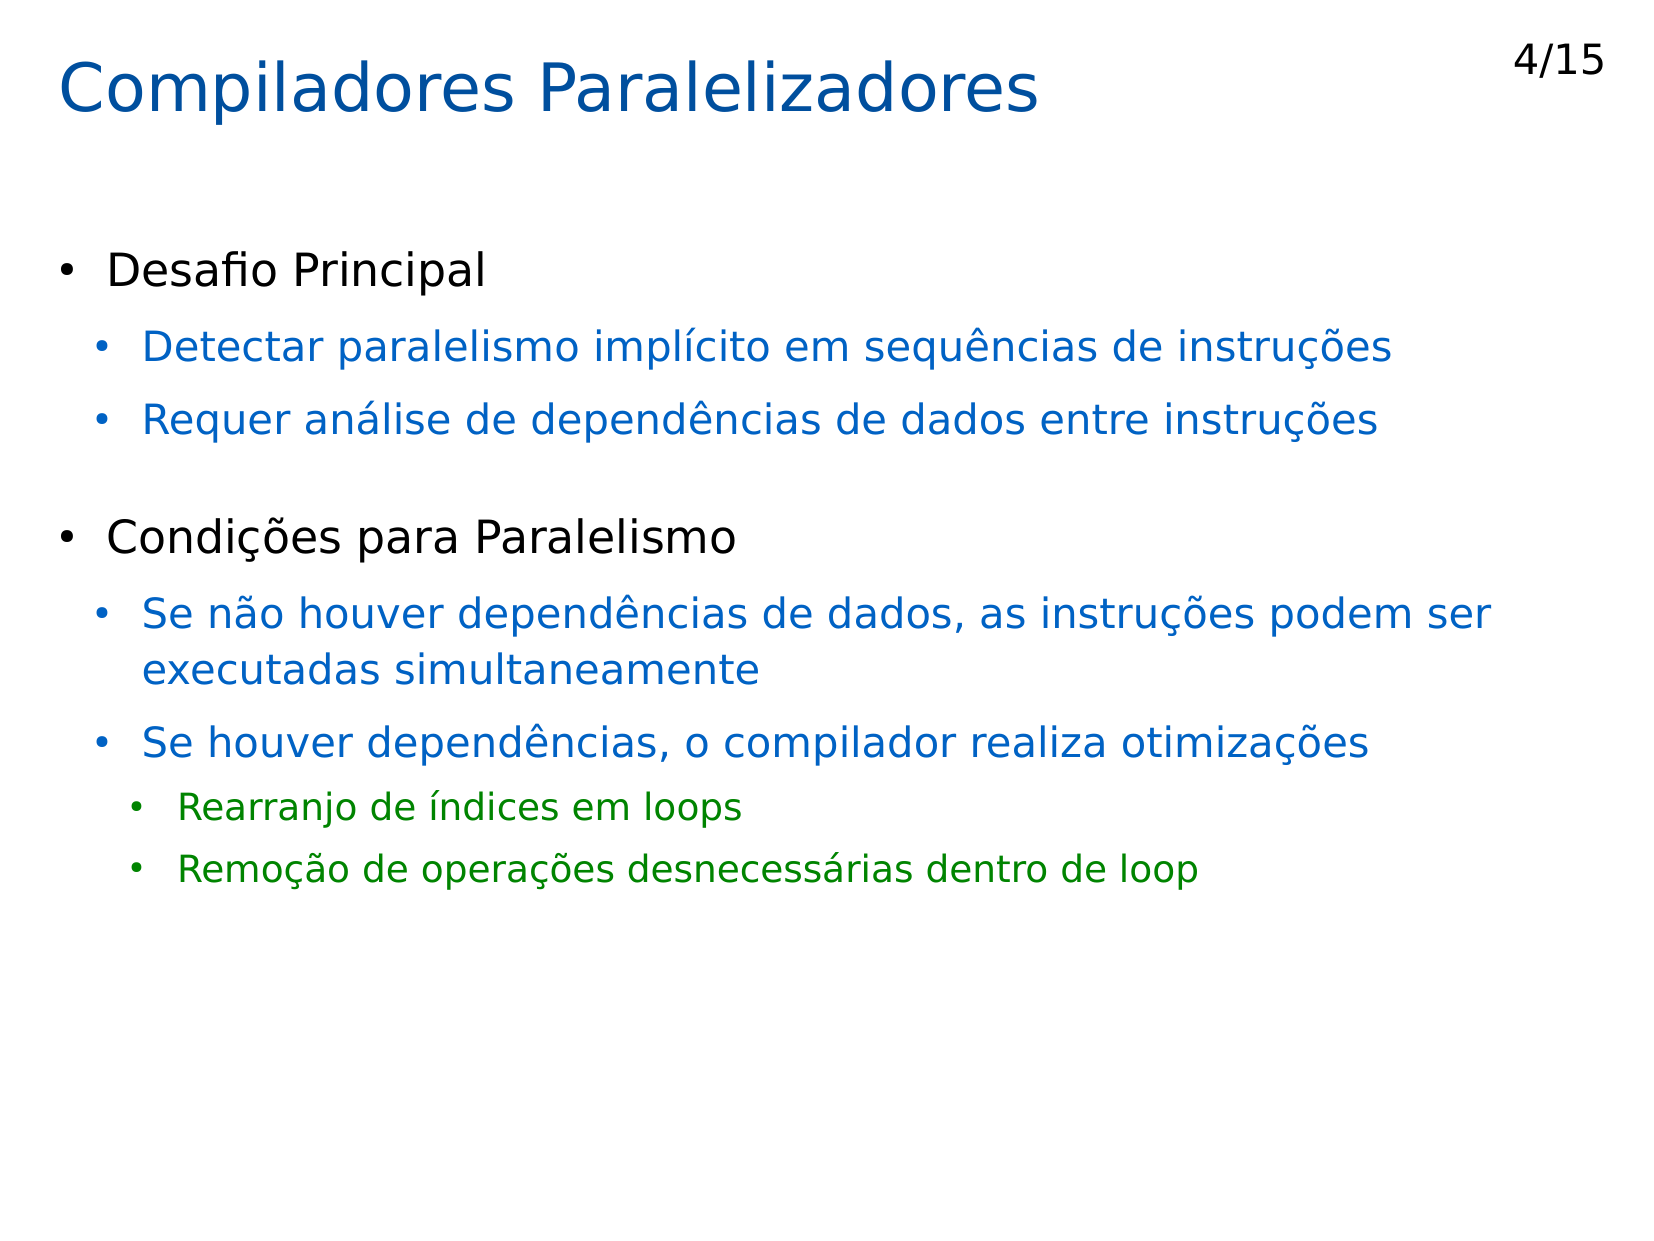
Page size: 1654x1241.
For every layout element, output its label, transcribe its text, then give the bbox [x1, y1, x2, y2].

title Compiladores Paralelizadores [59, 29, 1506, 148]
list Desafio Principal Detectar paralelismo implícito em sequências de instruções Requer análise de dependências de dados entre instruções Condições para Paralelismo Se não houver dependências de dados, as instruções podem ser executadas simultaneamente Se houver dependências, o compilador realiza otimizações Rearranjo de índices em loops Remoção de operações desnecessárias dentro de loop [59, 236, 1595, 1211]
